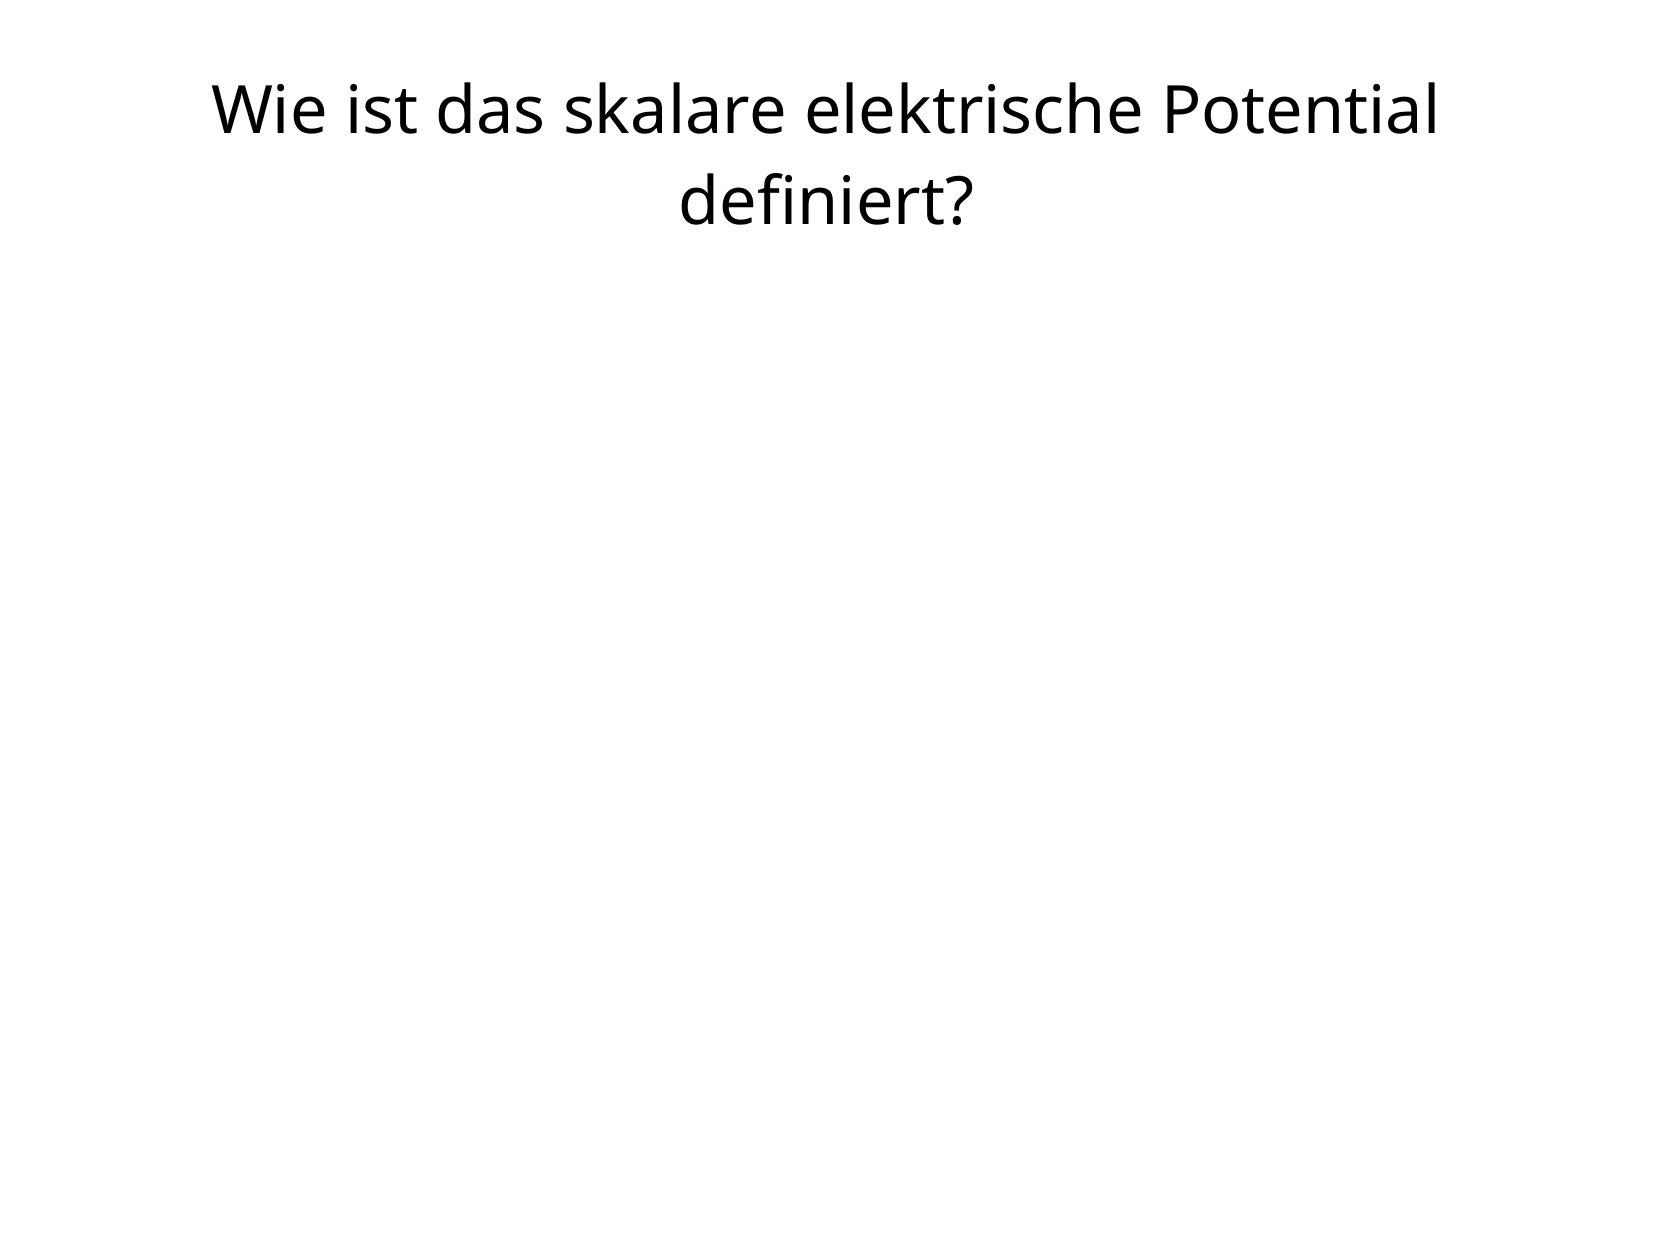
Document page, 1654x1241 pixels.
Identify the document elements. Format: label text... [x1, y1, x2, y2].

title Wie ist das skalare elektrische Potential definiert? [82, 49, 1571, 257]
